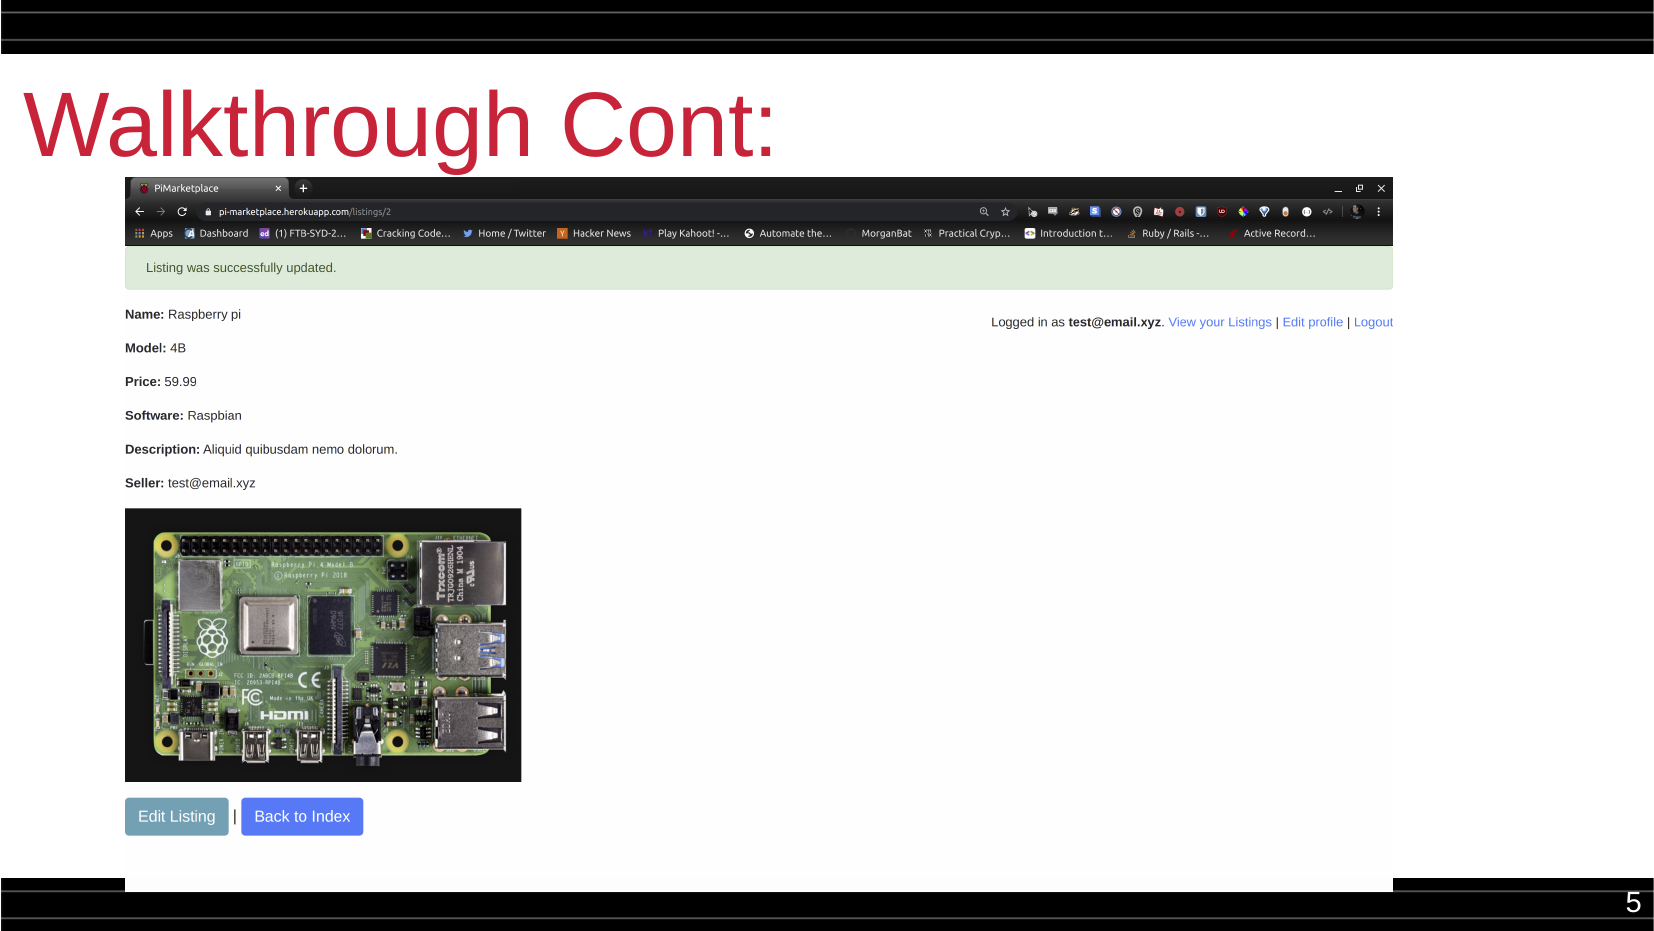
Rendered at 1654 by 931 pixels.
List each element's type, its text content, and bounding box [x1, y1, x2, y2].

picture [1, 177, 1654, 931]
title Walkthrough Cont: [23, 47, 1512, 203]
picture [1, 0, 1654, 54]
